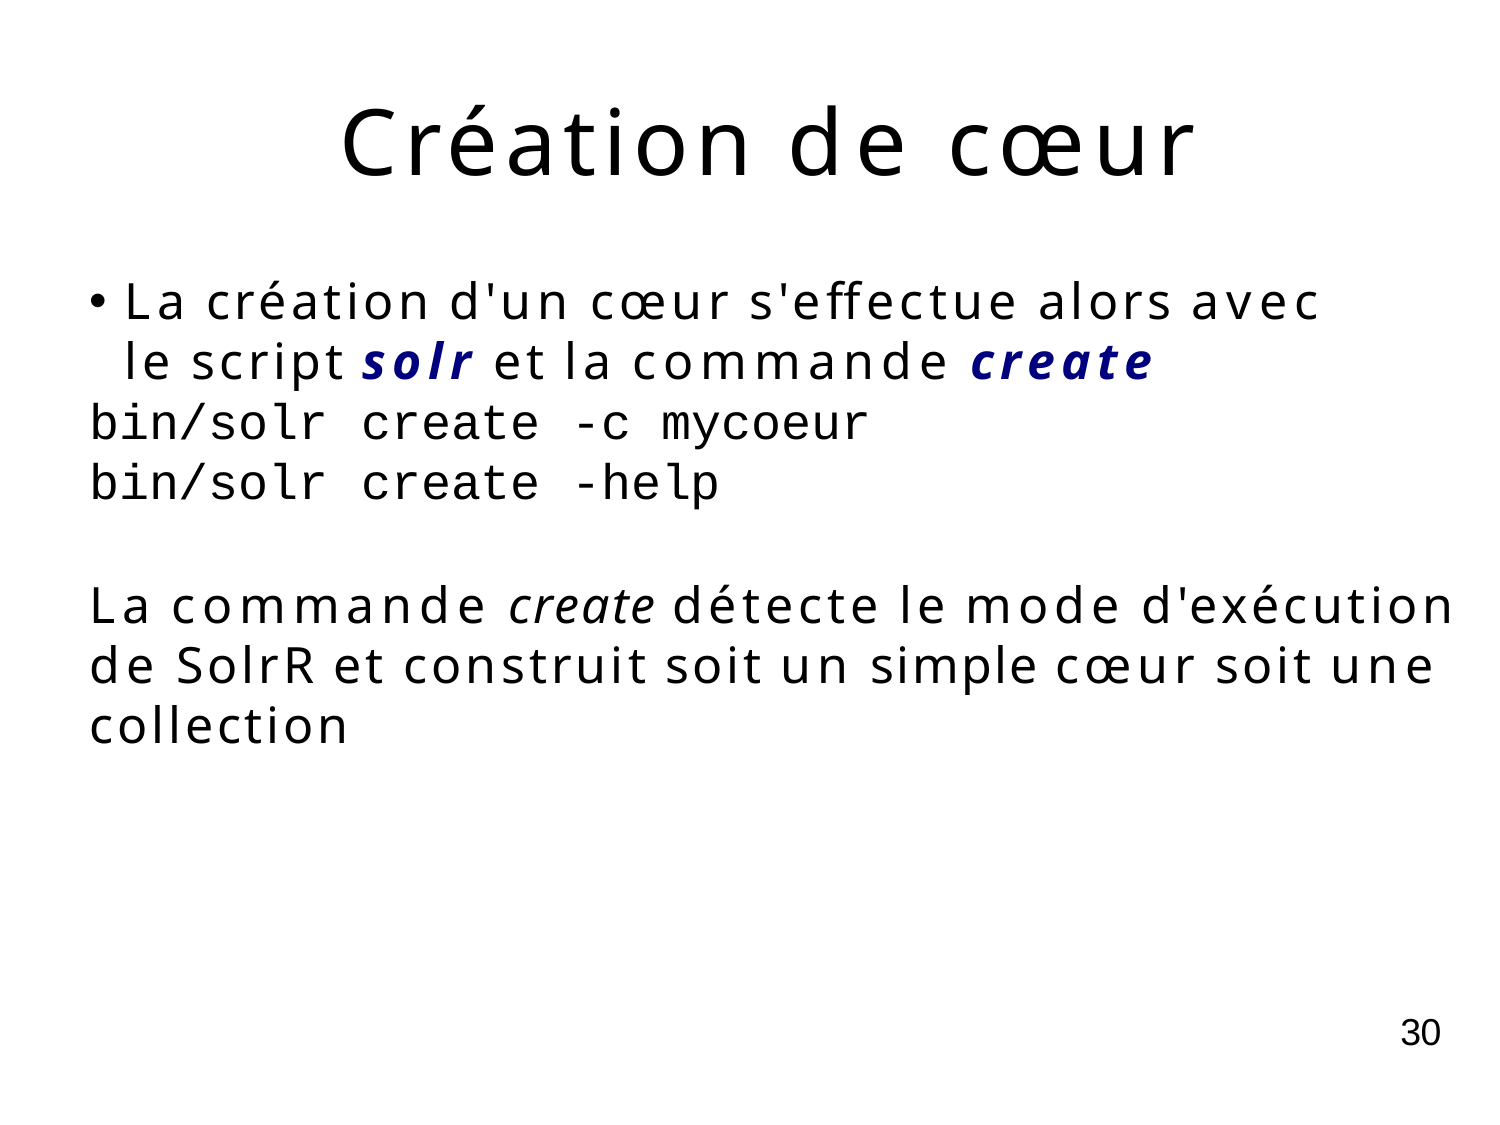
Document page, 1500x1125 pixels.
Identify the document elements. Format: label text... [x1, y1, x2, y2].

text_box La création d'un cœur s'effectue alors avec le script solr et la commande create bin/solr create -c mycoeur bin/solr create -help La commande create détecte le mode d'exécution de SolrR et construit soit un simple cœur soit une collection [87, 267, 1500, 754]
slide_number 30 [1373, 1009, 1451, 1125]
title Création de cœur [87, 26, 1413, 267]
